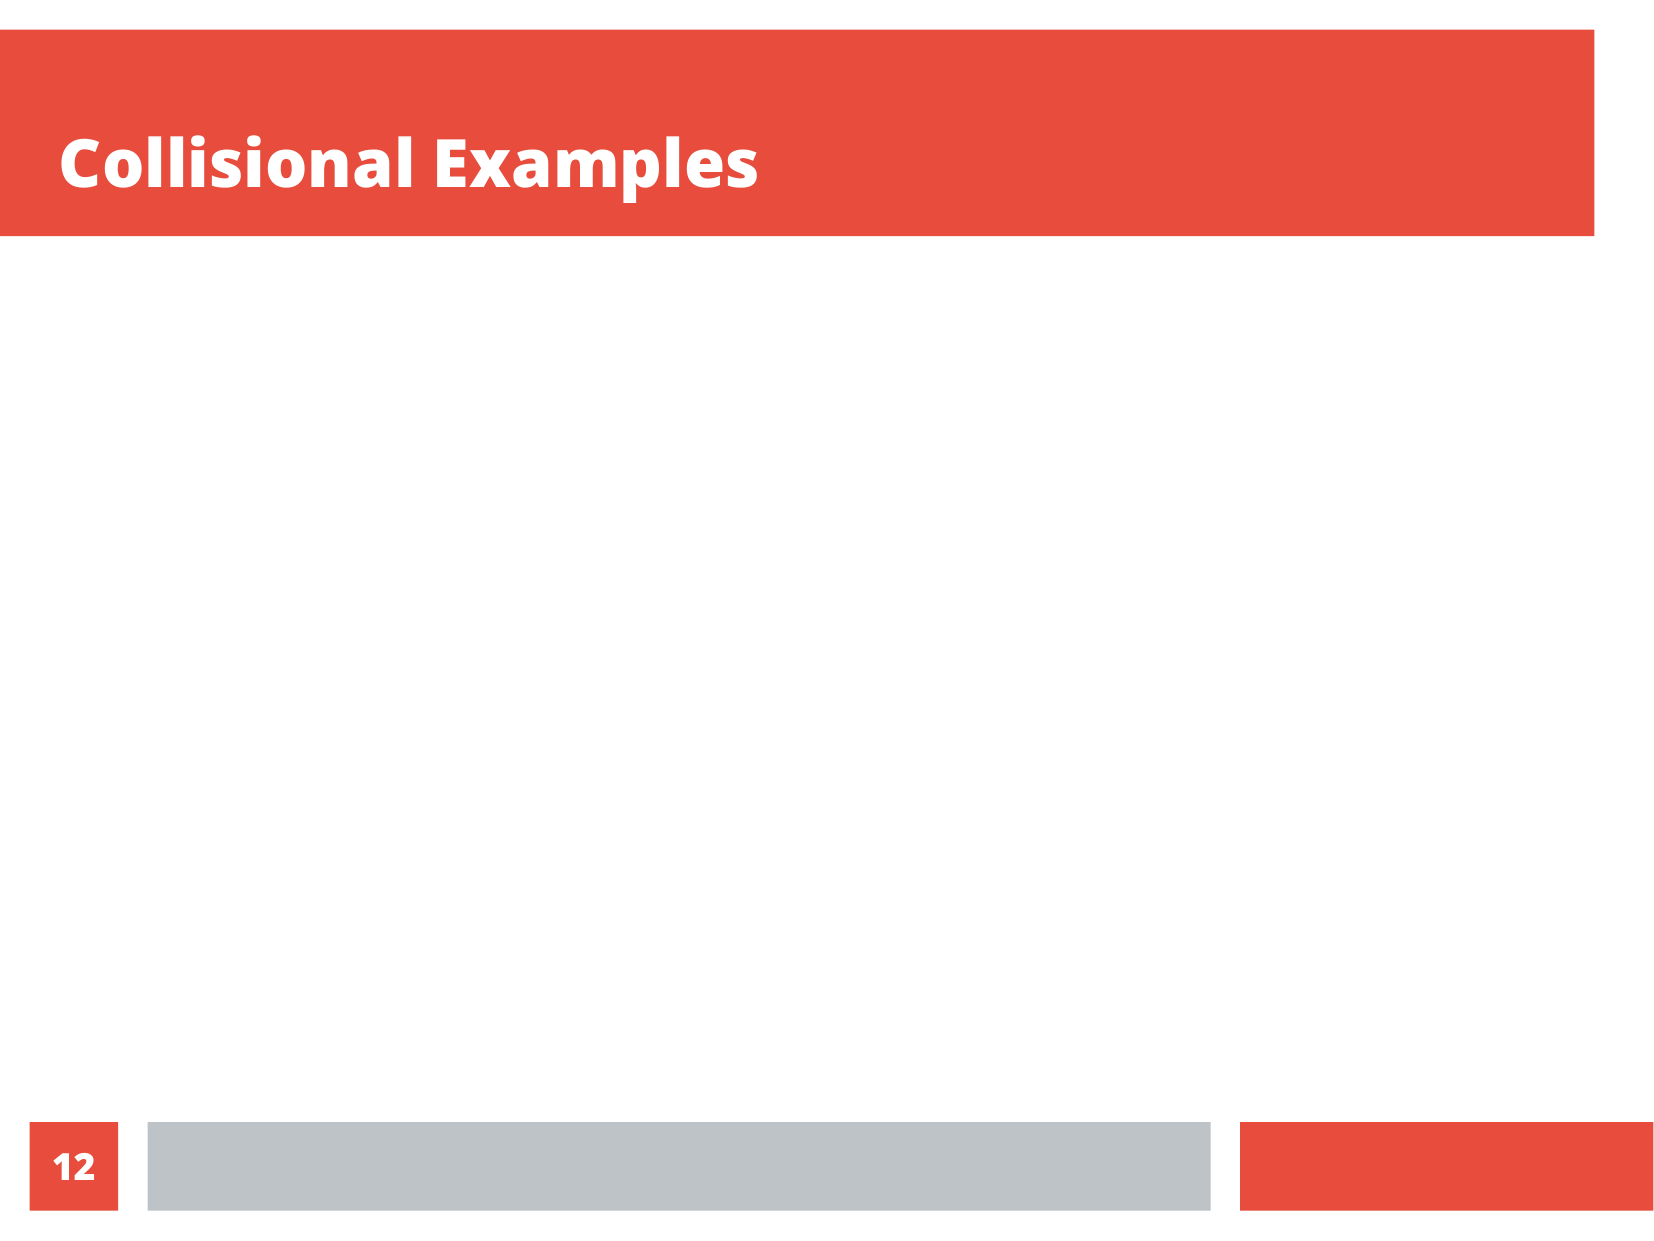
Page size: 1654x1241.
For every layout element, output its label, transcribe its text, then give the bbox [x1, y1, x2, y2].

title Collisional Examples [59, 59, 1595, 207]
